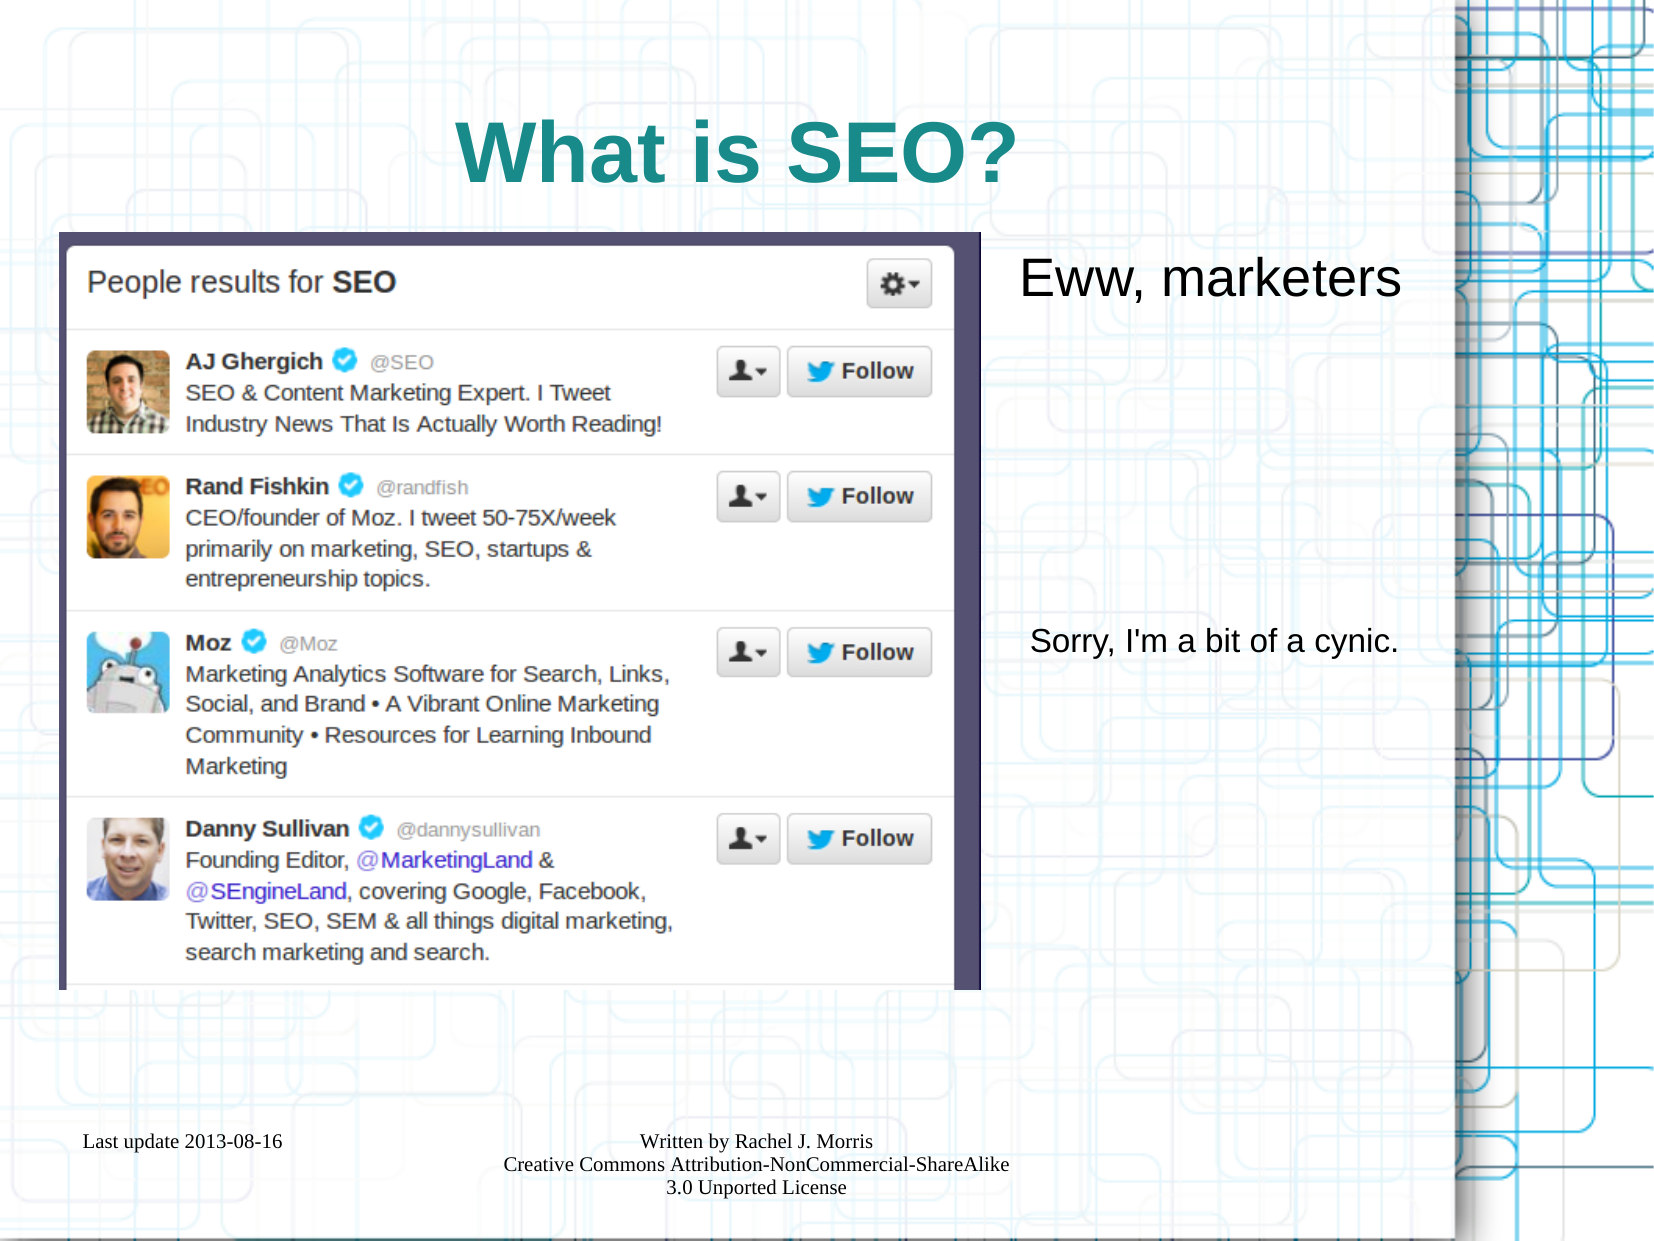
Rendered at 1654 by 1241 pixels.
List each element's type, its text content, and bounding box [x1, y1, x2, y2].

title What is SEO? [59, 49, 1418, 257]
text_box Sorry, I'm a bit of a cynic. [1005, 615, 1426, 667]
picture [0, 0, 1654, 1241]
text_box Eww, marketers [1005, 240, 1426, 316]
